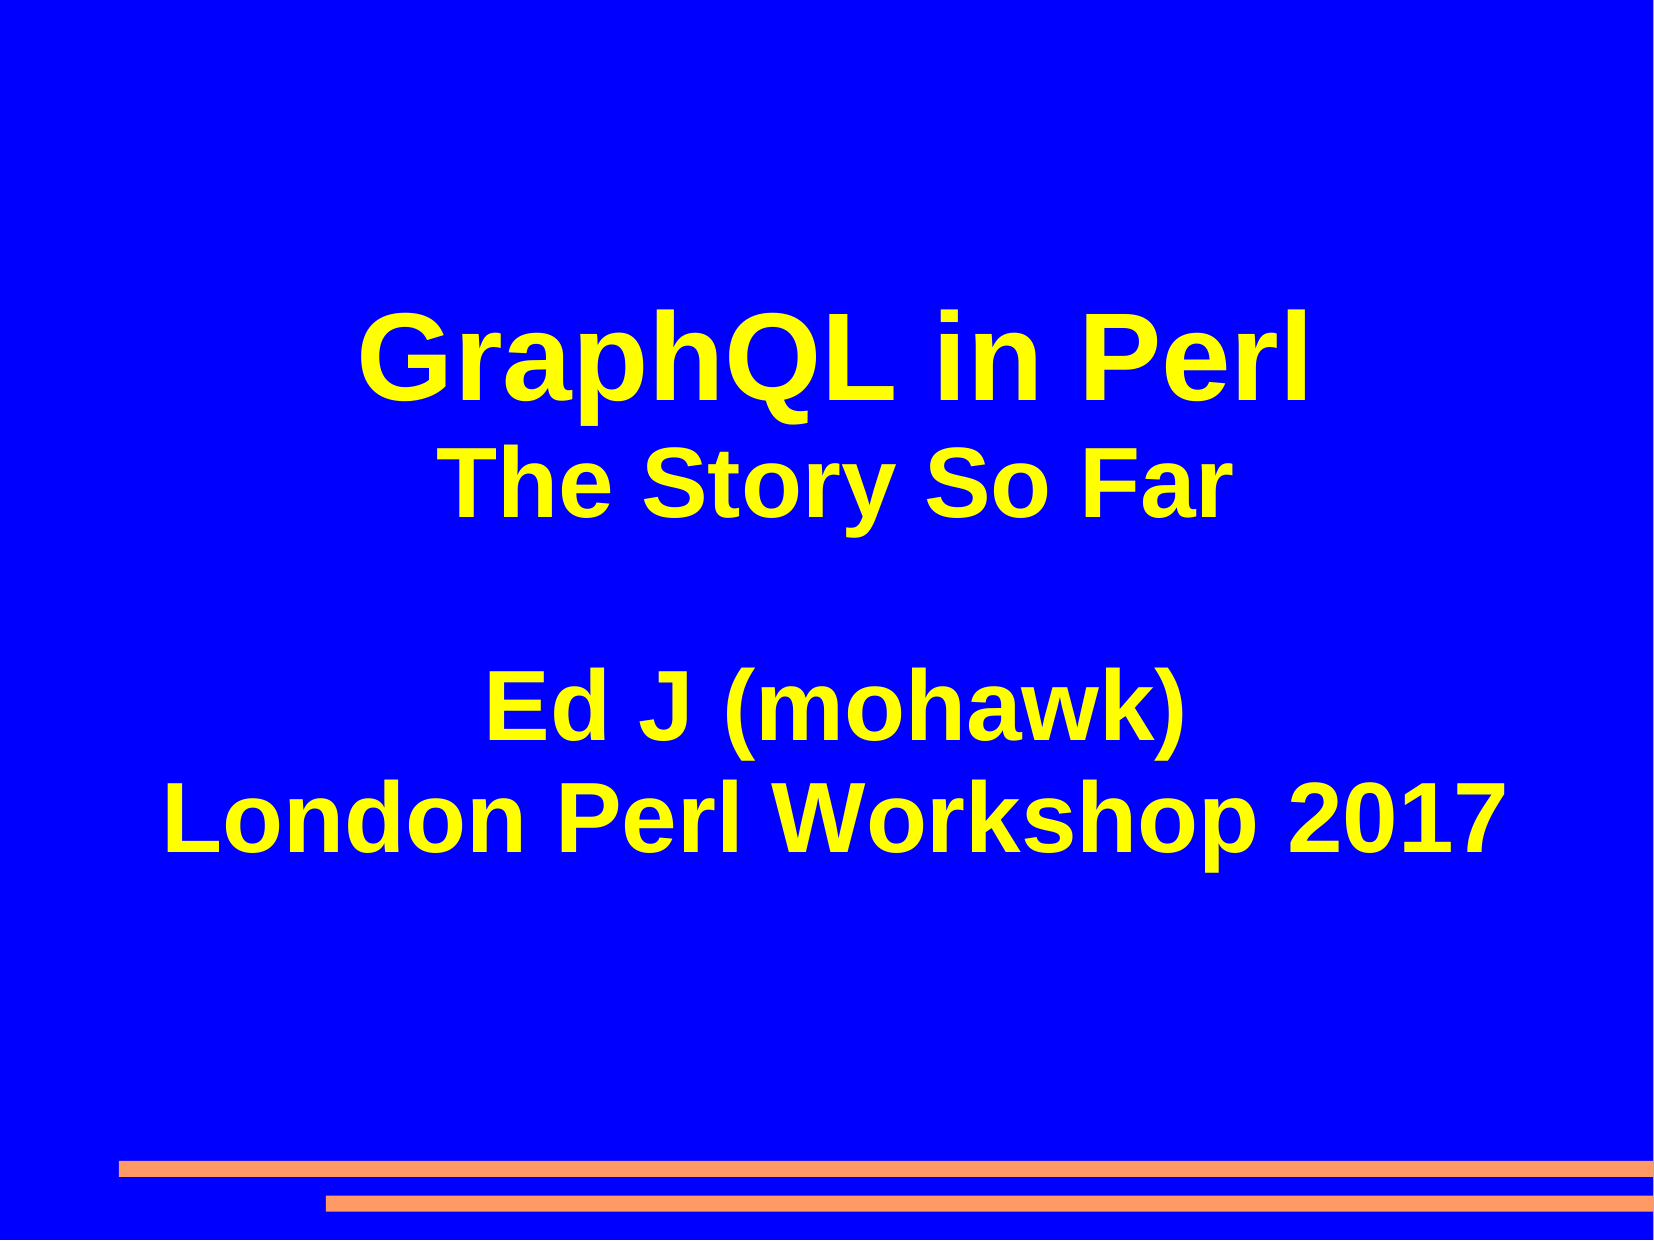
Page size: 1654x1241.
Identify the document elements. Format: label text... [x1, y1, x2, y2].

title GraphQL in Perl The Story So Far Ed J (mohawk) London Perl Workshop 2017 [129, 168, 1543, 993]
